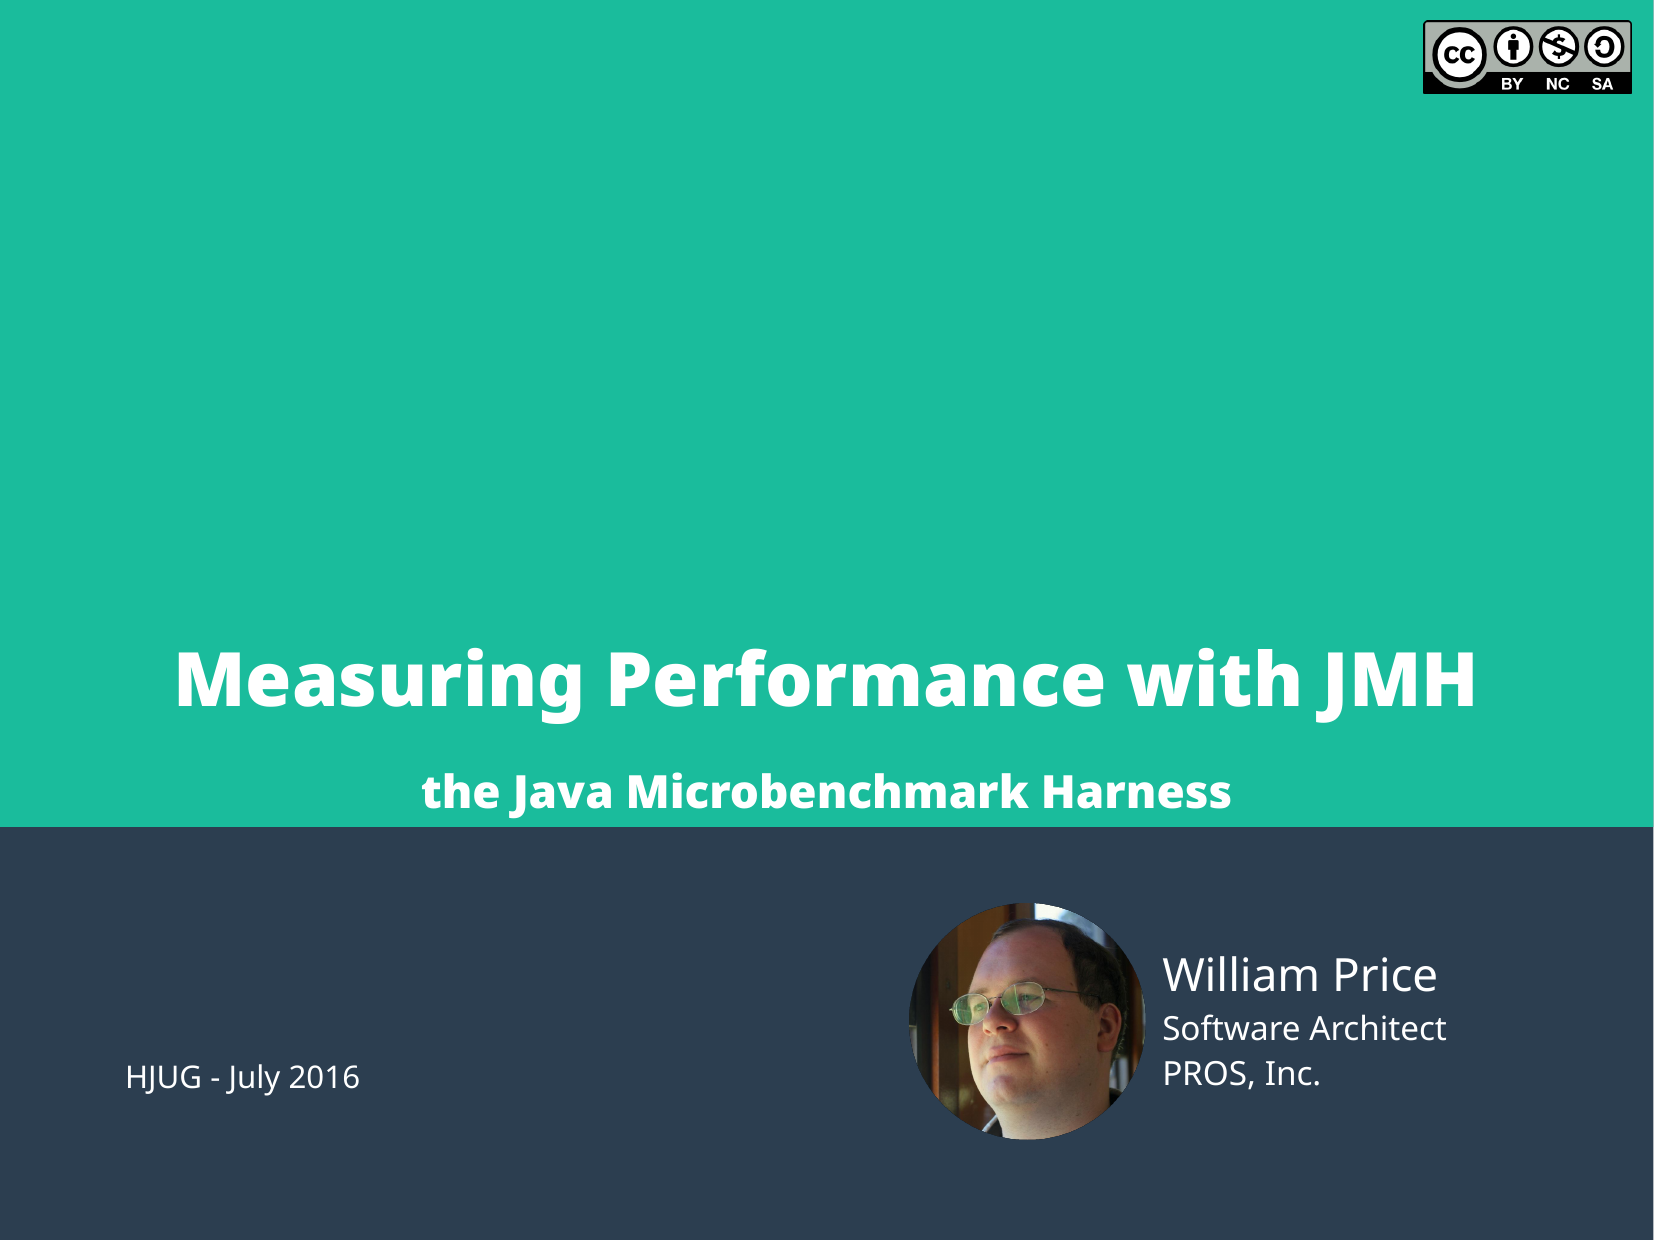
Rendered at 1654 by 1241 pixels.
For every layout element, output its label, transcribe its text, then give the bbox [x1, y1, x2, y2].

picture [1423, 20, 1632, 94]
title Measuring Performance with JMH the Java Microbenchmark Harness [59, 615, 1595, 783]
subtitle William Price Software Architect PROS, Inc. [59, 856, 1595, 1182]
picture [909, 903, 1146, 1140]
title HJUG - July 2016 [65, 1028, 421, 1103]
